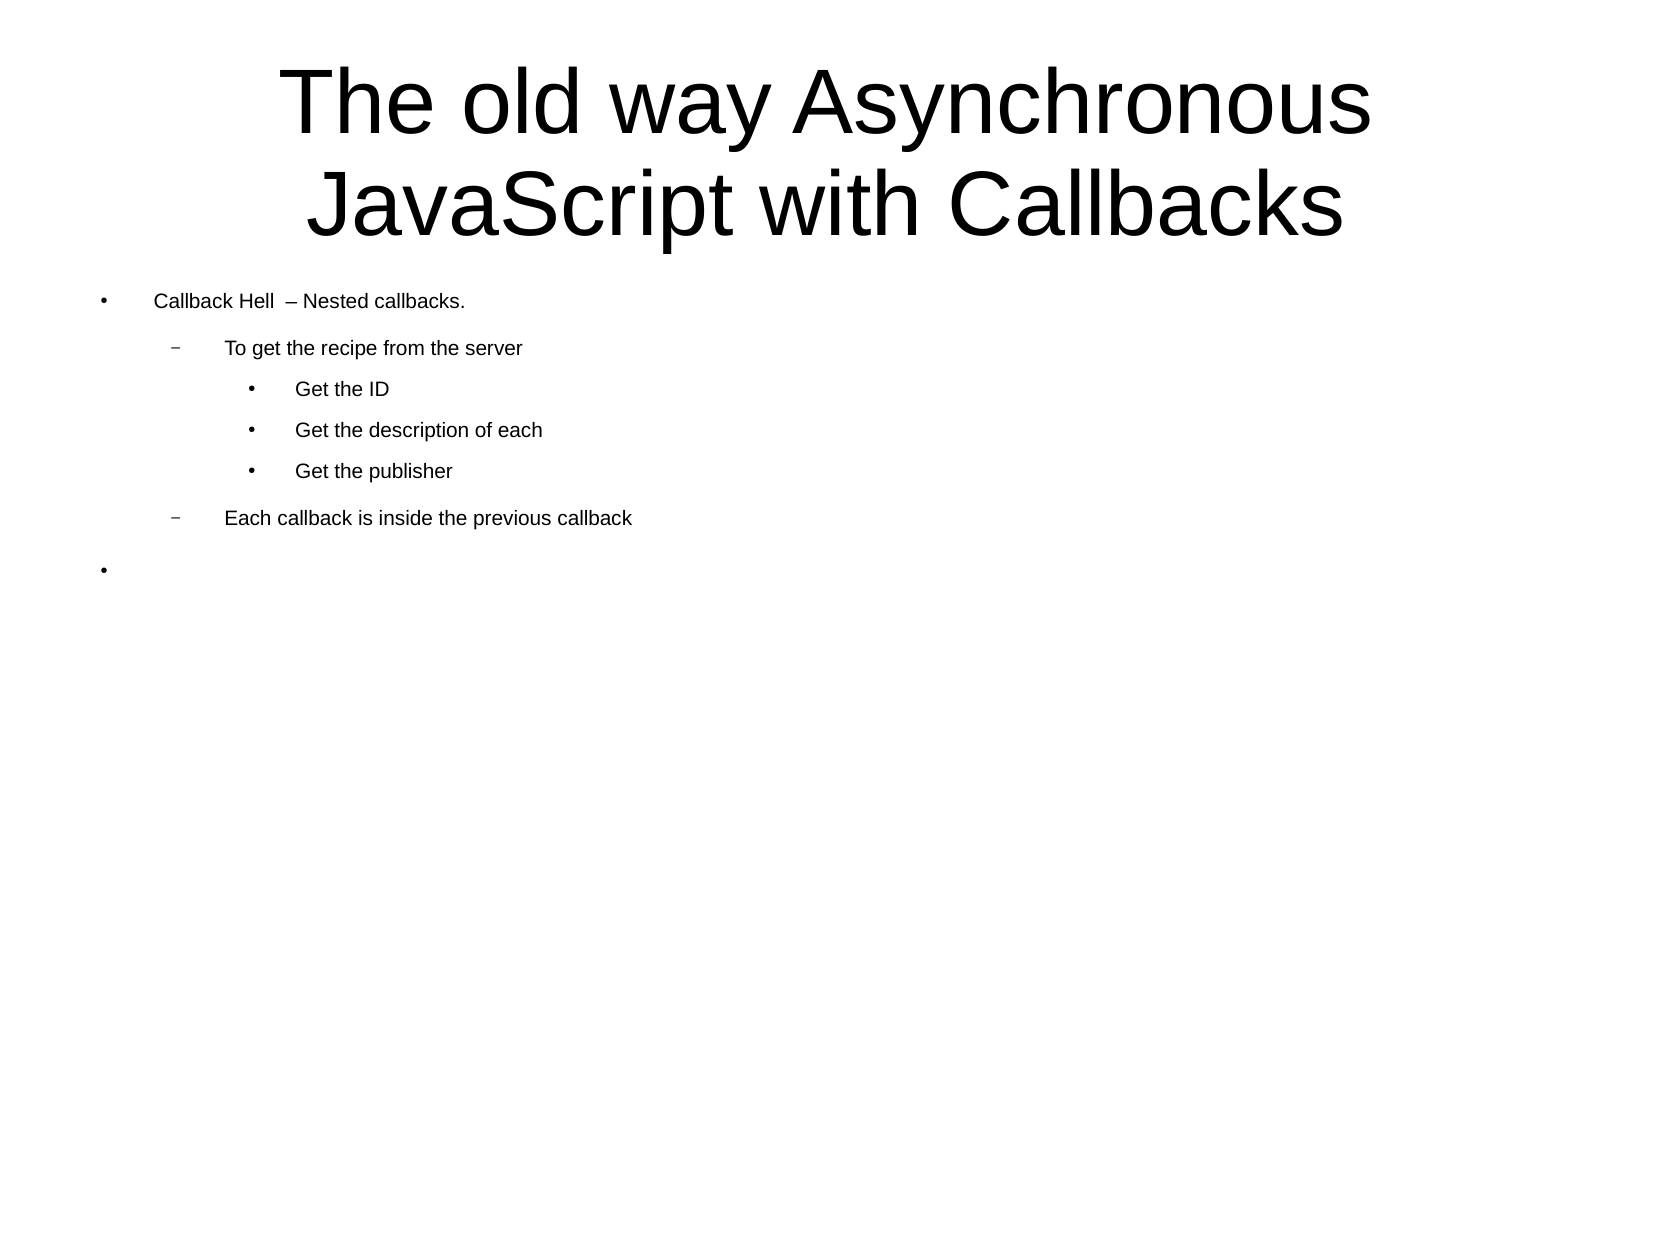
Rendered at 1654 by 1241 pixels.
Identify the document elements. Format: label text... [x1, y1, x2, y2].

title The old way Asynchronous JavaScript with Callbacks [82, 49, 1571, 257]
list Callback Hell – Nested callbacks. To get the recipe from the server Get the ID Get the description of each Get the publisher Each callback is inside the previous callback [82, 290, 1571, 1229]
